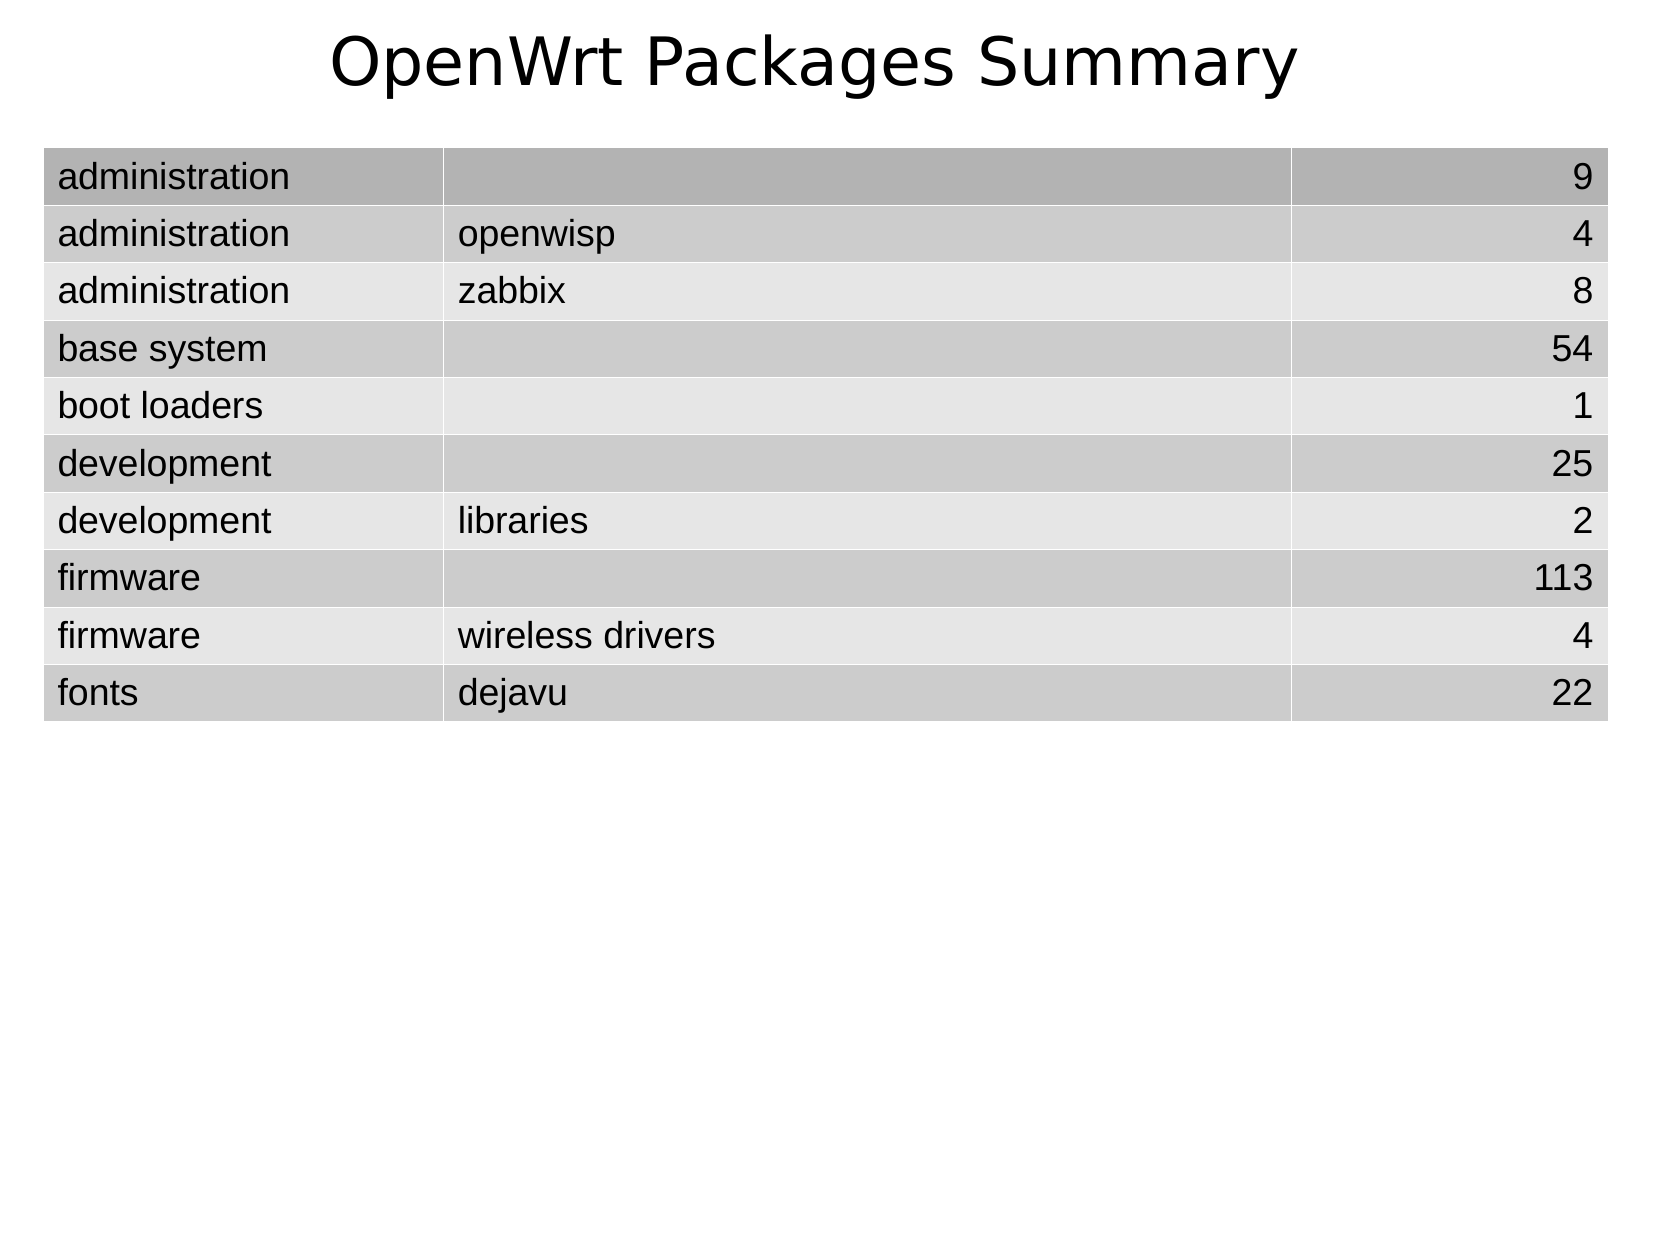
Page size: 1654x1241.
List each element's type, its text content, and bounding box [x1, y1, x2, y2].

table_cell [444, 321, 1291, 377]
table_cell development [44, 435, 443, 492]
table_header [444, 148, 1291, 205]
table_cell development [44, 493, 443, 549]
table_header 9 [1292, 148, 1608, 205]
table_cell 4 [1292, 608, 1608, 664]
table_cell 25 [1292, 435, 1608, 492]
table_cell boot loaders [44, 378, 443, 434]
table_cell wireless drivers [444, 608, 1291, 664]
table_cell base system [44, 321, 443, 377]
table_cell 8 [1292, 263, 1608, 320]
table_cell 54 [1292, 321, 1608, 377]
table_cell 1 [1292, 378, 1608, 434]
table_cell 2 [1292, 493, 1608, 549]
table_cell [444, 550, 1291, 607]
table_cell [444, 378, 1291, 434]
table_cell 4 [1292, 206, 1608, 262]
table_cell libraries [444, 493, 1291, 549]
table_cell administration [44, 206, 443, 262]
table_cell [444, 435, 1291, 492]
table_cell dejavu [444, 665, 1291, 721]
table_cell administration [44, 263, 443, 320]
table_cell firmware [44, 550, 443, 607]
title OpenWrt Packages Summary [70, 23, 1560, 102]
table_cell 113 [1292, 550, 1608, 607]
table_cell firmware [44, 608, 443, 664]
table_cell openwisp [444, 206, 1291, 262]
table_cell 22 [1292, 665, 1608, 721]
table_header administration [44, 148, 443, 205]
table_cell zabbix [444, 263, 1291, 320]
table_cell fonts [44, 665, 443, 721]
